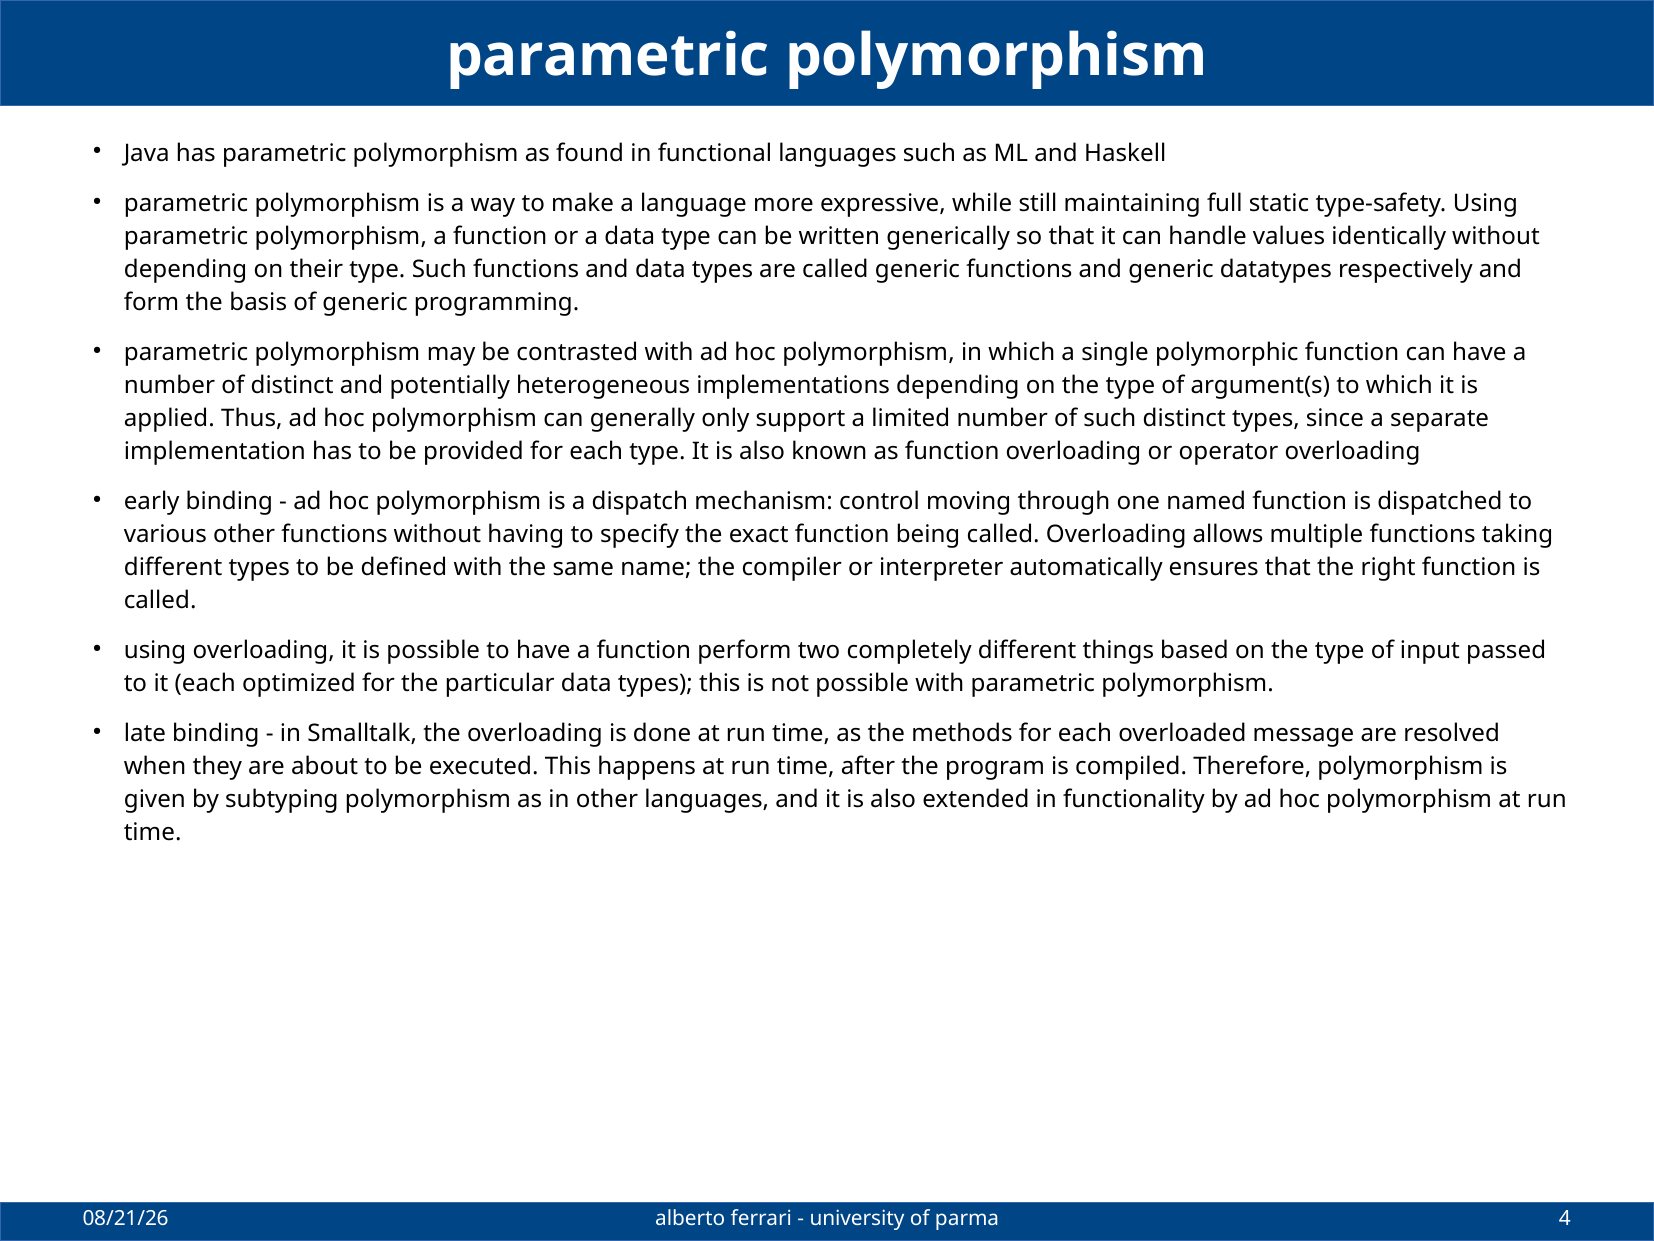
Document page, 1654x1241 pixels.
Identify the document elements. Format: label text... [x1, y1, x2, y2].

list Java has parametric polymorphism as found in functional languages such as ML and Haskell parametric polymorphism is a way to make a language more expressive, while still maintaining full static type-safety. Using parametric polymorphism, a function or a data type can be written generically so that it can handle values identically without depending on their type. Such functions and data types are called generic functions and generic datatypes respectively and form the basis of generic programming. parametric polymorphism may be contrasted with ad hoc polymorphism, in which a single polymorphic function can have a number of distinct and potentially heterogeneous implementations depending on the type of argument(s) to which it is applied. Thus, ad hoc polymorphism can generally only support a limited number of such distinct types, since a separate implementation has to be provided for each type. It is also known as function overloading or operator overloading early binding - ad hoc polymorphism is a dispatch mechanism: control moving through one named function is dispatched to various other functions without having to specify the exact function being called. Overloading allows multiple functions taking different types to be defined with the same name; the compiler or interpreter automatically ensures that the right function is called. using overloading, it is possible to have a function perform two completely different things based on the type of input passed to it (each optimized for the particular data types); this is not possible with parametric polymorphism. late binding - in Smalltalk, the overloading is done at run time, as the methods for each overloaded message are resolved when they are about to be executed. This happens at run time, after the program is compiled. Therefore, polymorphism is given by subtyping polymorphism as in other languages, and it is also extended in functionality by ad hoc polymorphism at run time. [82, 135, 1571, 855]
title parametric polymorphism [0, 0, 1654, 106]
